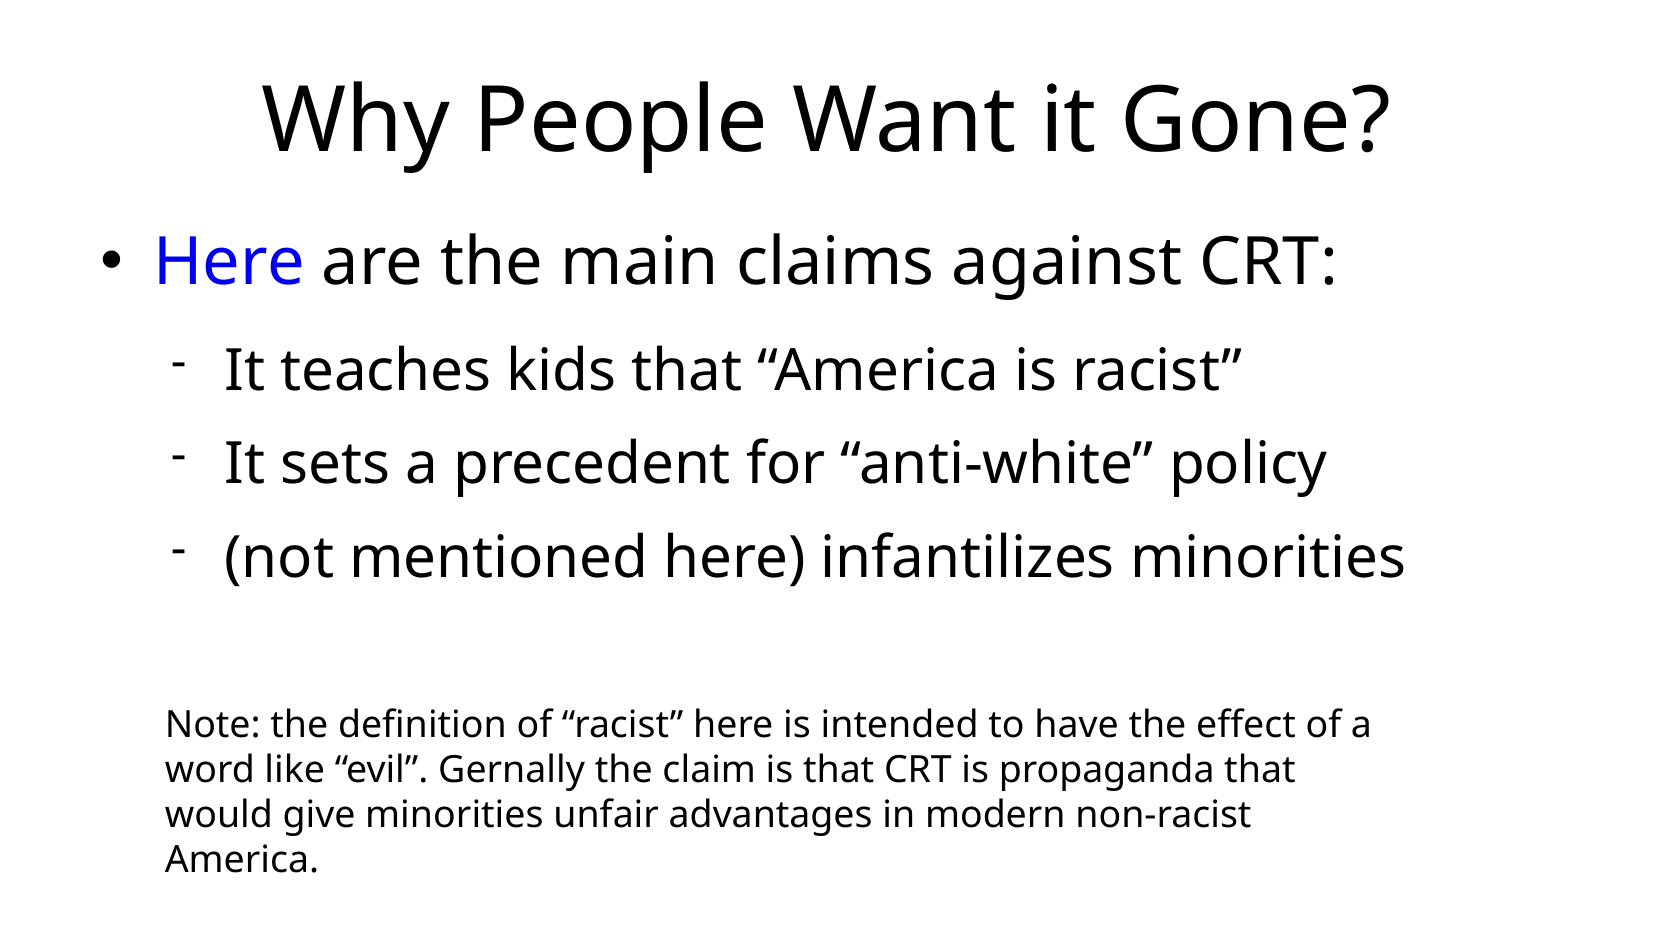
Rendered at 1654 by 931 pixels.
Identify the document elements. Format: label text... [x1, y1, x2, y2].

text_box Note: the definition of “racist” here is intended to have the effect of a word like “evil”. Gernally the claim is that CRT is propaganda that would give minorities unfair advantages in modern non-racist America. [149, 692, 1425, 887]
title Why People Want it Gone? [82, 37, 1571, 193]
list Here are the main claims against CRT: It teaches kids that “America is racist” It sets a precedent for “anti-white” policy (not mentioned here) infantilizes minorities [82, 217, 1571, 757]
